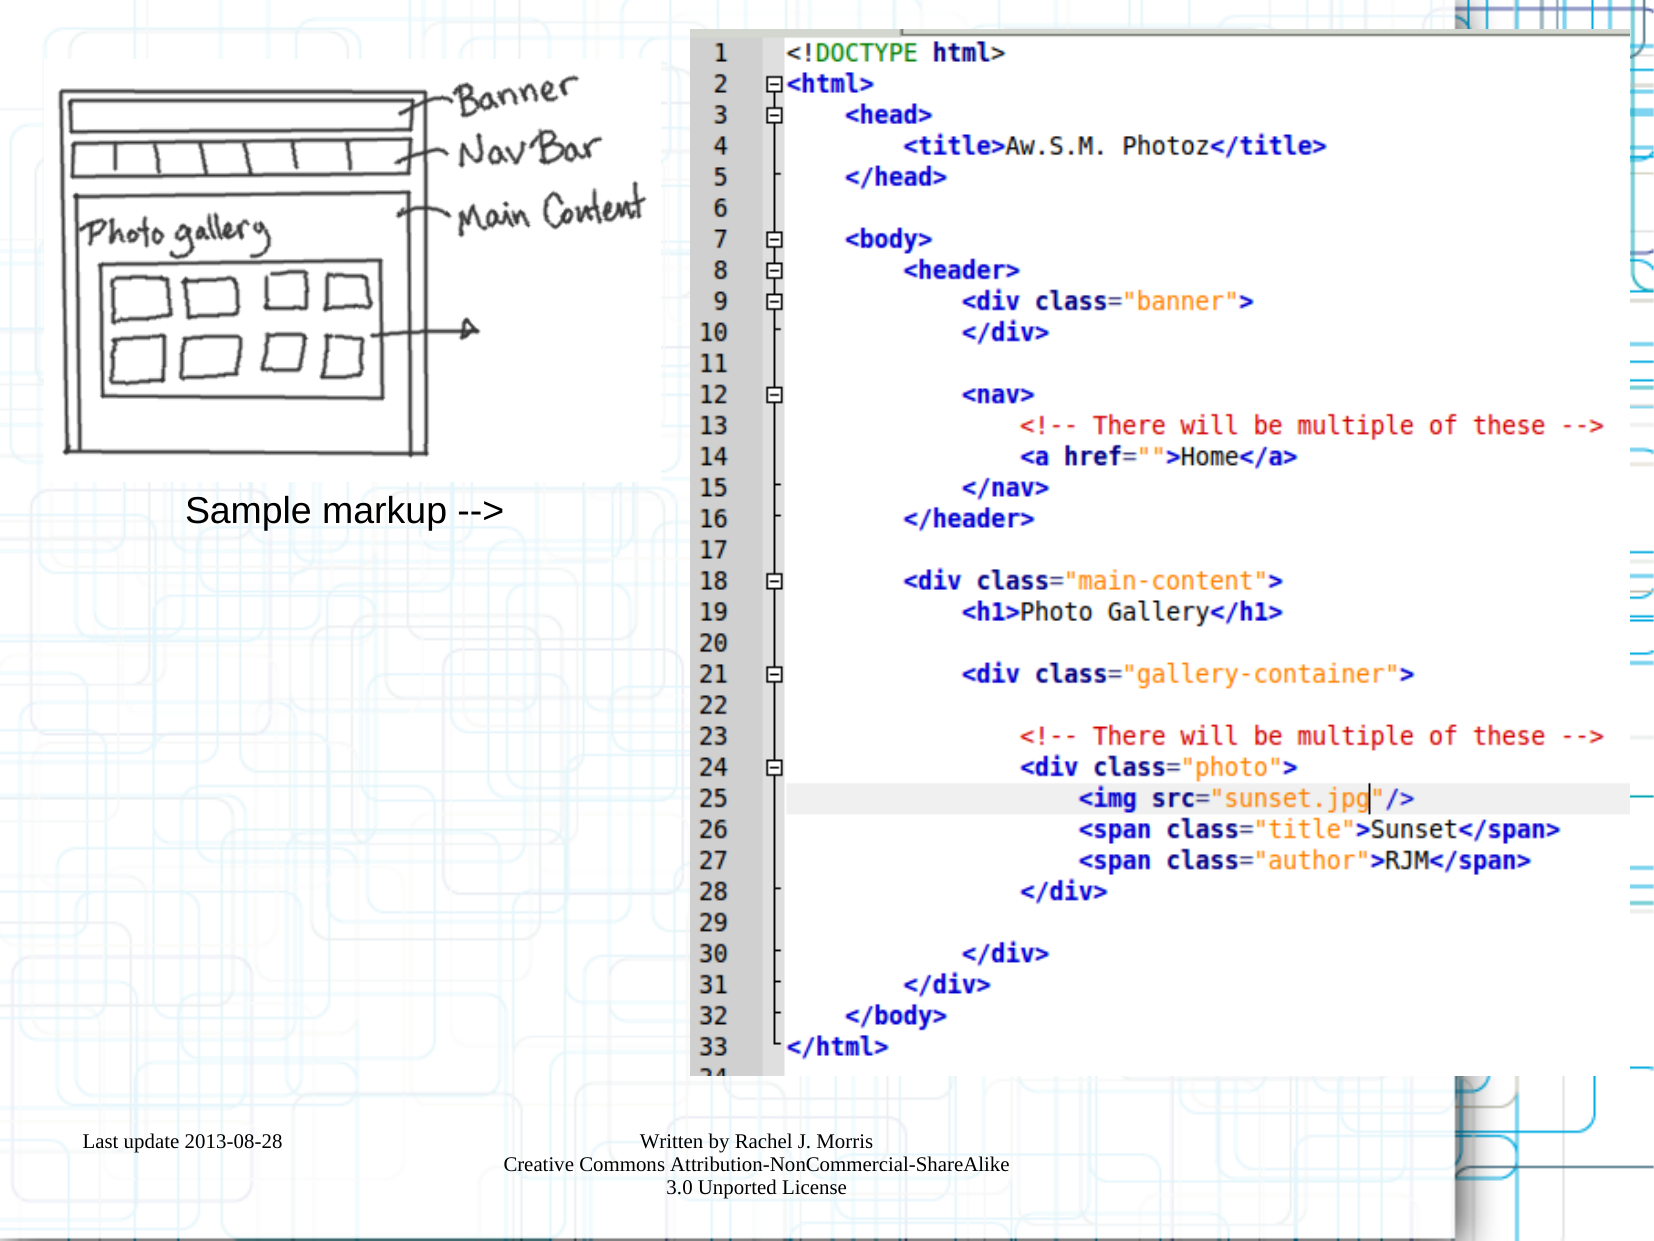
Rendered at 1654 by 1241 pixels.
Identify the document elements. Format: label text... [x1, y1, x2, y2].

text_box Sample markup --> [44, 481, 646, 539]
picture [0, 0, 1654, 1241]
